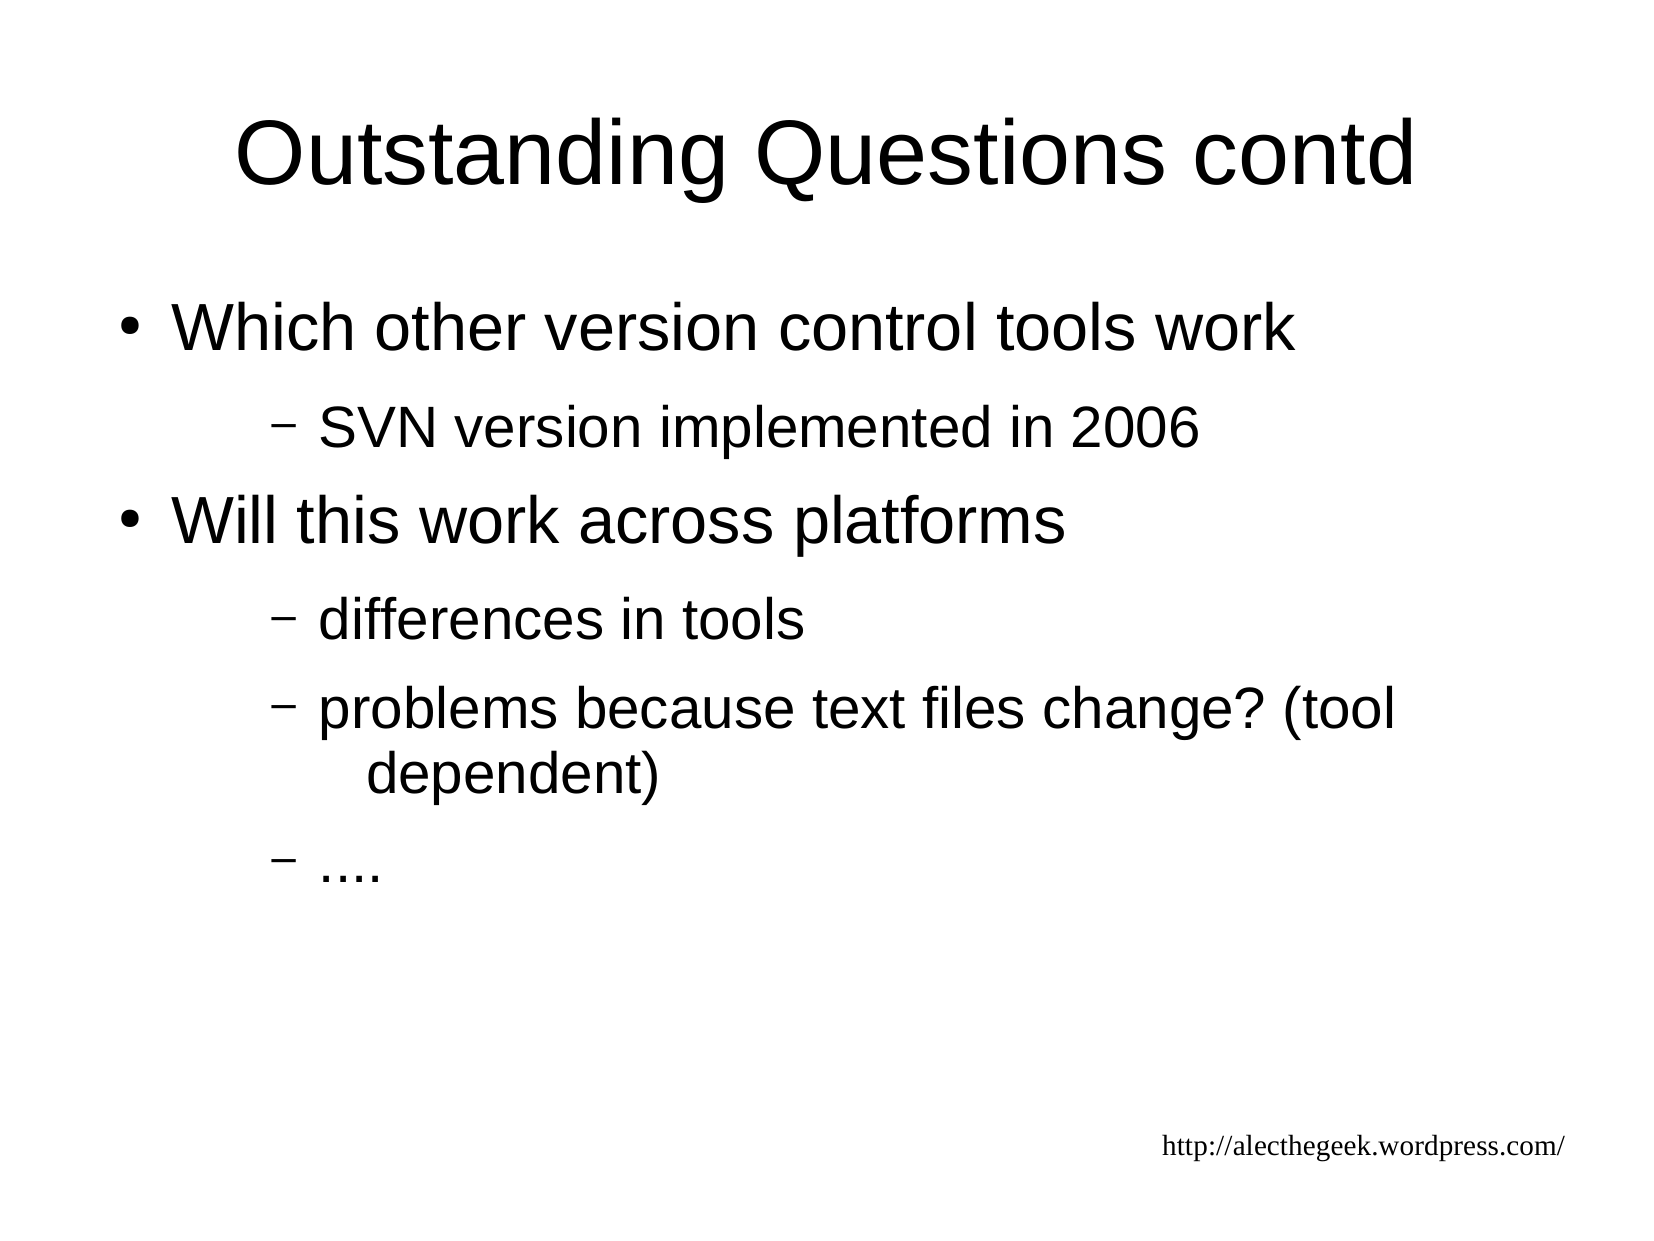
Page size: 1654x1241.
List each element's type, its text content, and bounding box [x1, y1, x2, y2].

list Which other version control tools work SVN version implemented in 2006 Will this work across platforms differences in tools problems because text files change? (tool dependent) .... [82, 290, 1571, 1109]
title Outstanding Questions contd [82, 49, 1571, 257]
